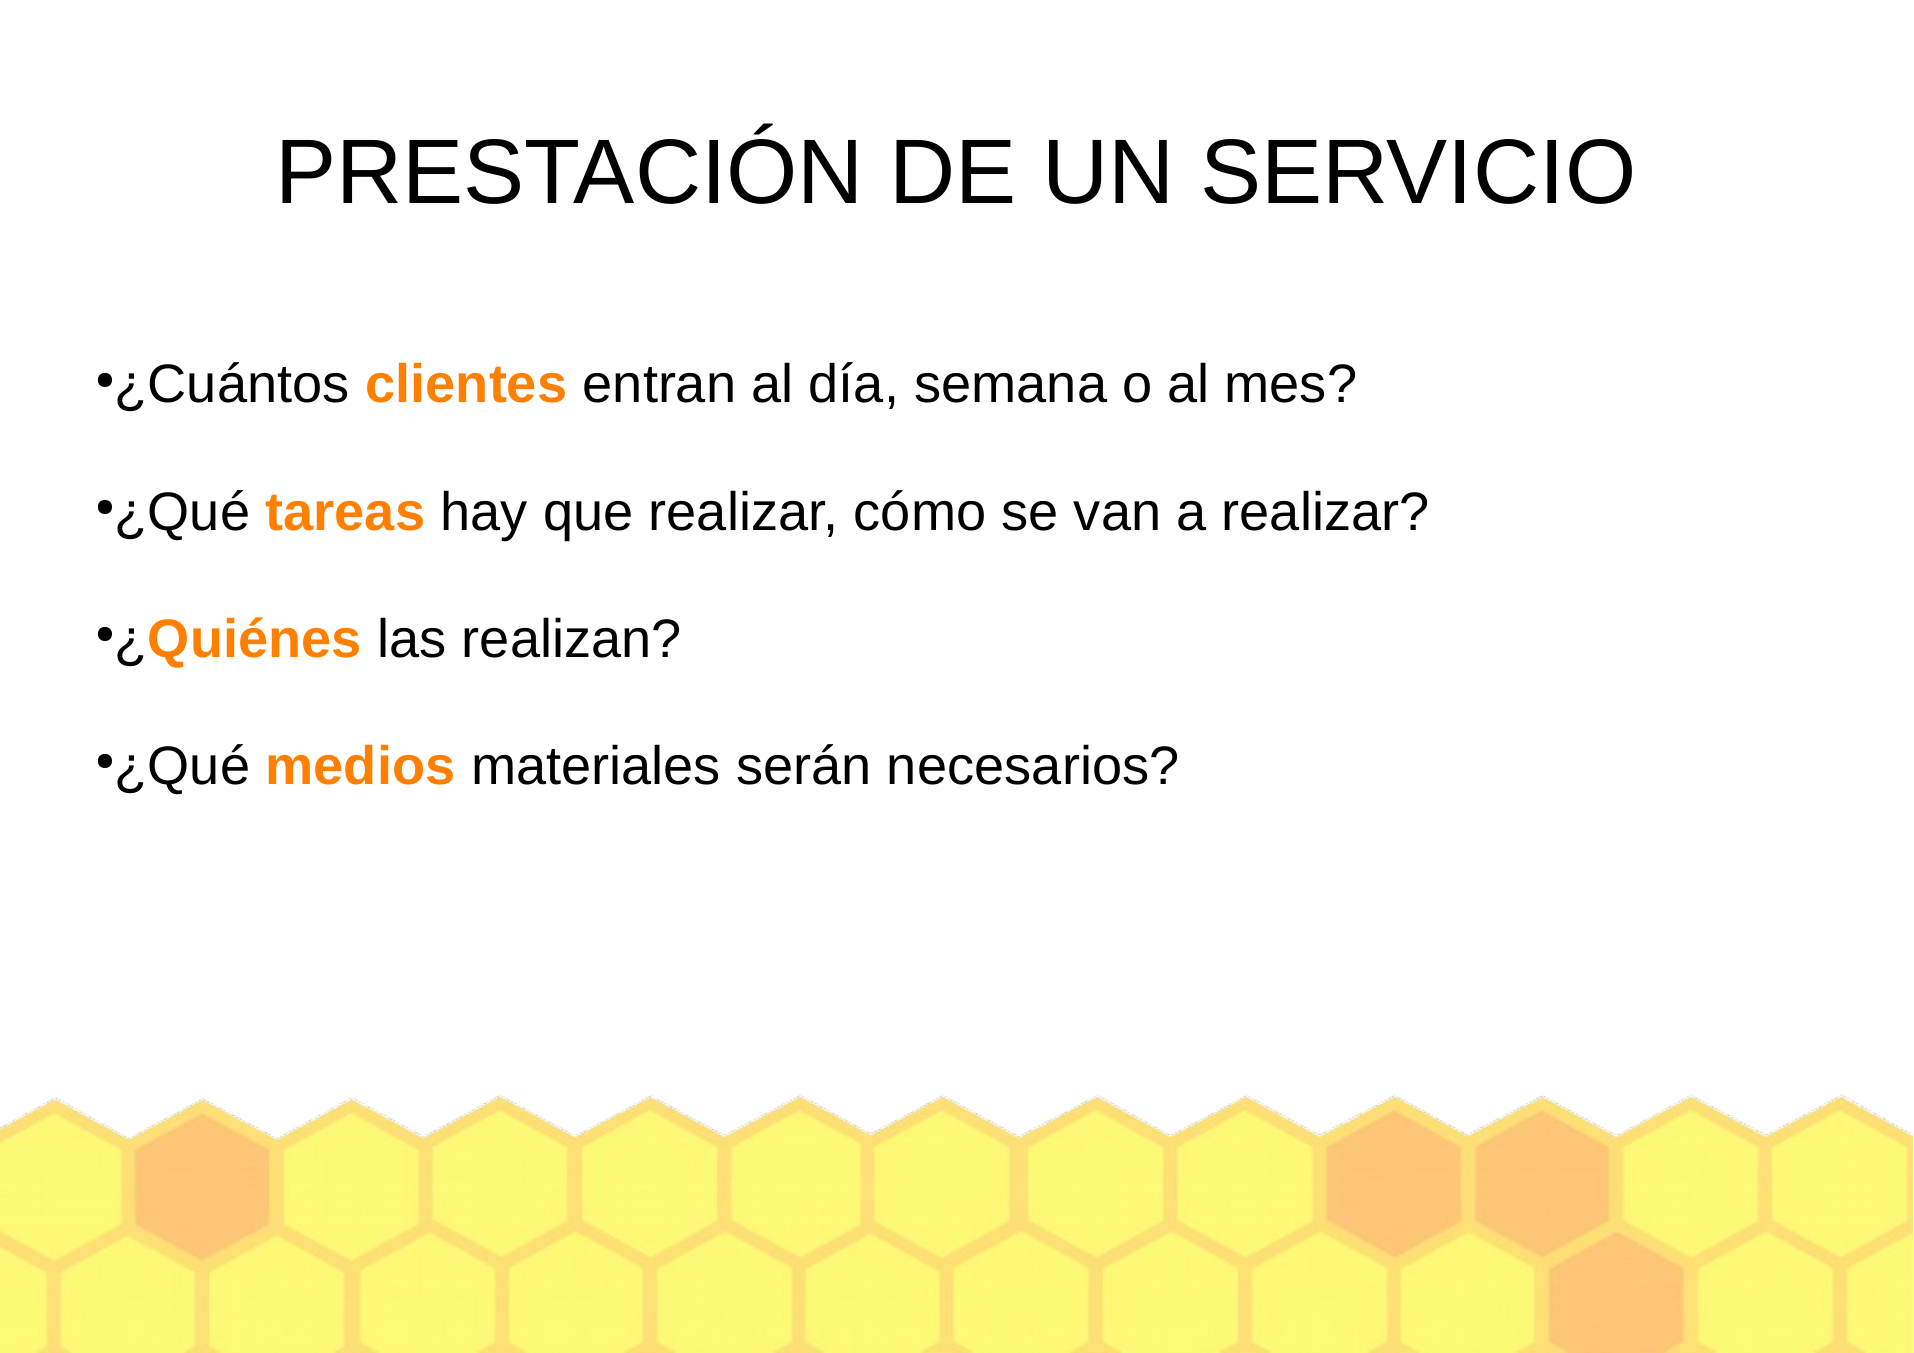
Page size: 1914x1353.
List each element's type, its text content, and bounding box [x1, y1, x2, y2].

picture [0, 1092, 1913, 1353]
list ¿Cuántos clientes entran al día, semana o al mes? ¿Qué tareas hay que realizar, cómo se van a realizar? ¿Quiénes las realizan? ¿Qué medios materiales serán necesarios? [95, 316, 1818, 1101]
title PRESTACIÓN DE UN SERVICIO [95, 53, 1818, 280]
